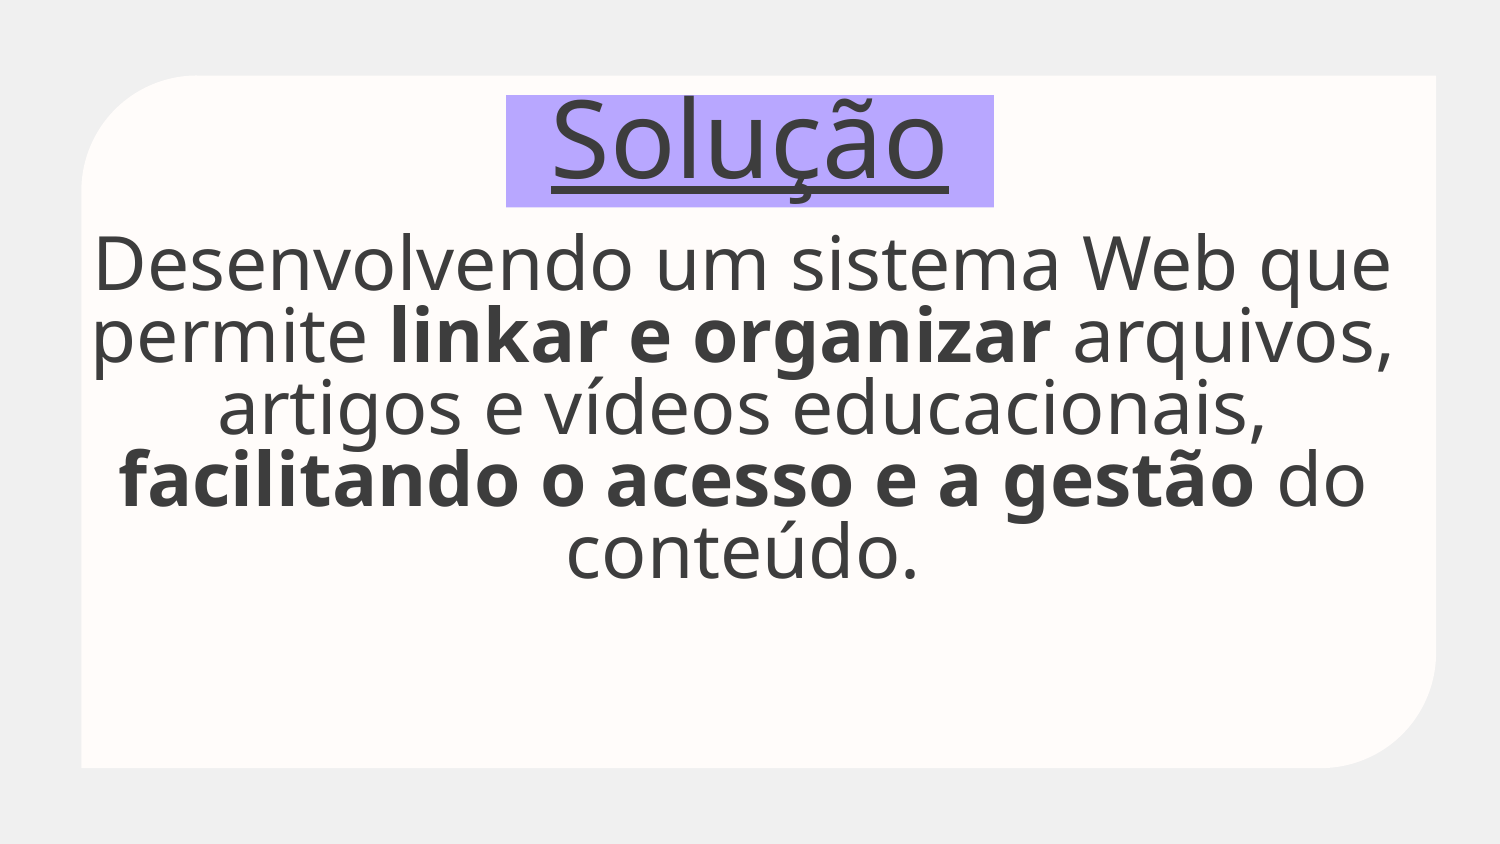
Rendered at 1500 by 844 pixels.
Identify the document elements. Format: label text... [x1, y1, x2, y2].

text_box [148, 75, 1437, 735]
title Desenvolvendo um sistema Web que permite linkar e organizar arquivos, artigos e vídeos educacionais, facilitando o acesso e a gestão do conteúdo. [84, 86, 1402, 758]
text_box [81, 166, 1368, 769]
title Solução [506, 95, 994, 208]
